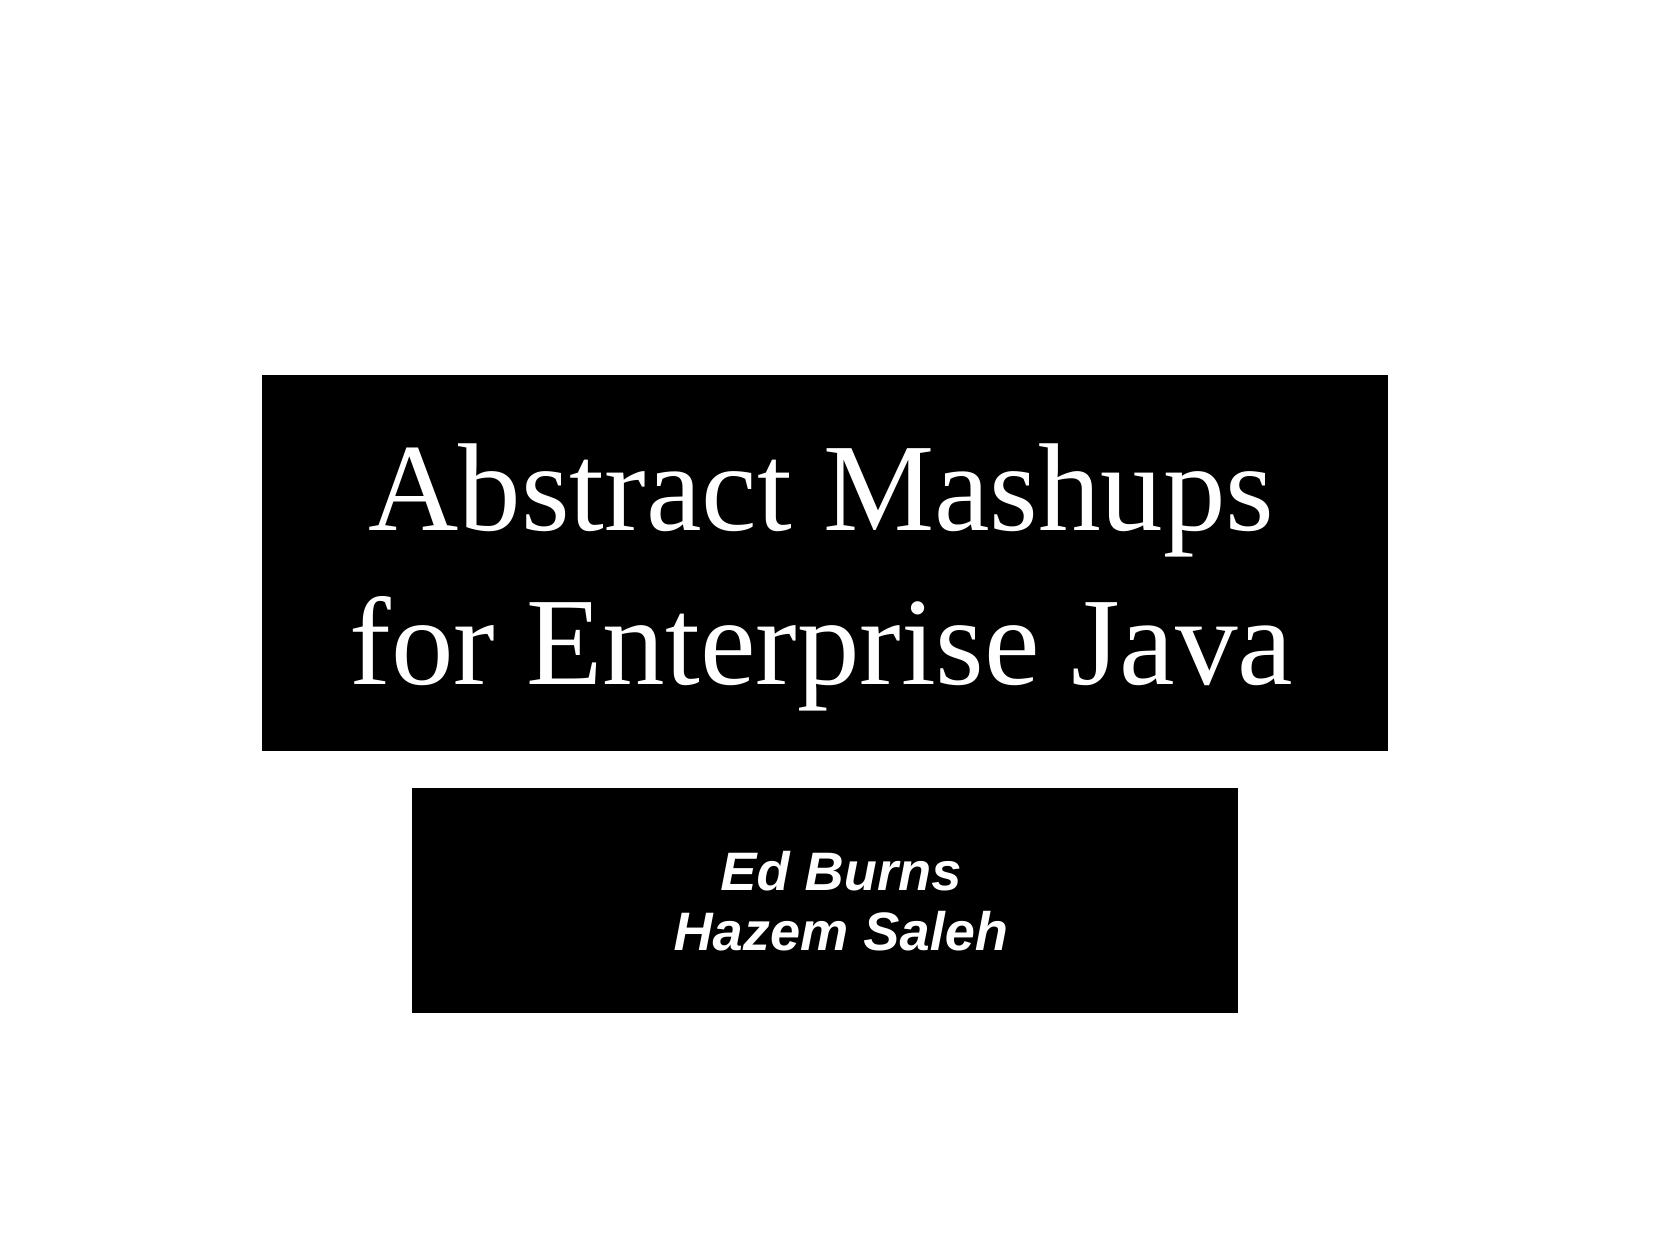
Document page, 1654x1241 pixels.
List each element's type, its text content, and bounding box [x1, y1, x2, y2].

text_box Ed Burns Hazem Saleh [647, 840, 1036, 964]
text_box Abstract Mashups for Enterprise Java [315, 411, 1329, 720]
text_box [412, 788, 1238, 1013]
text_box [262, 375, 1388, 751]
